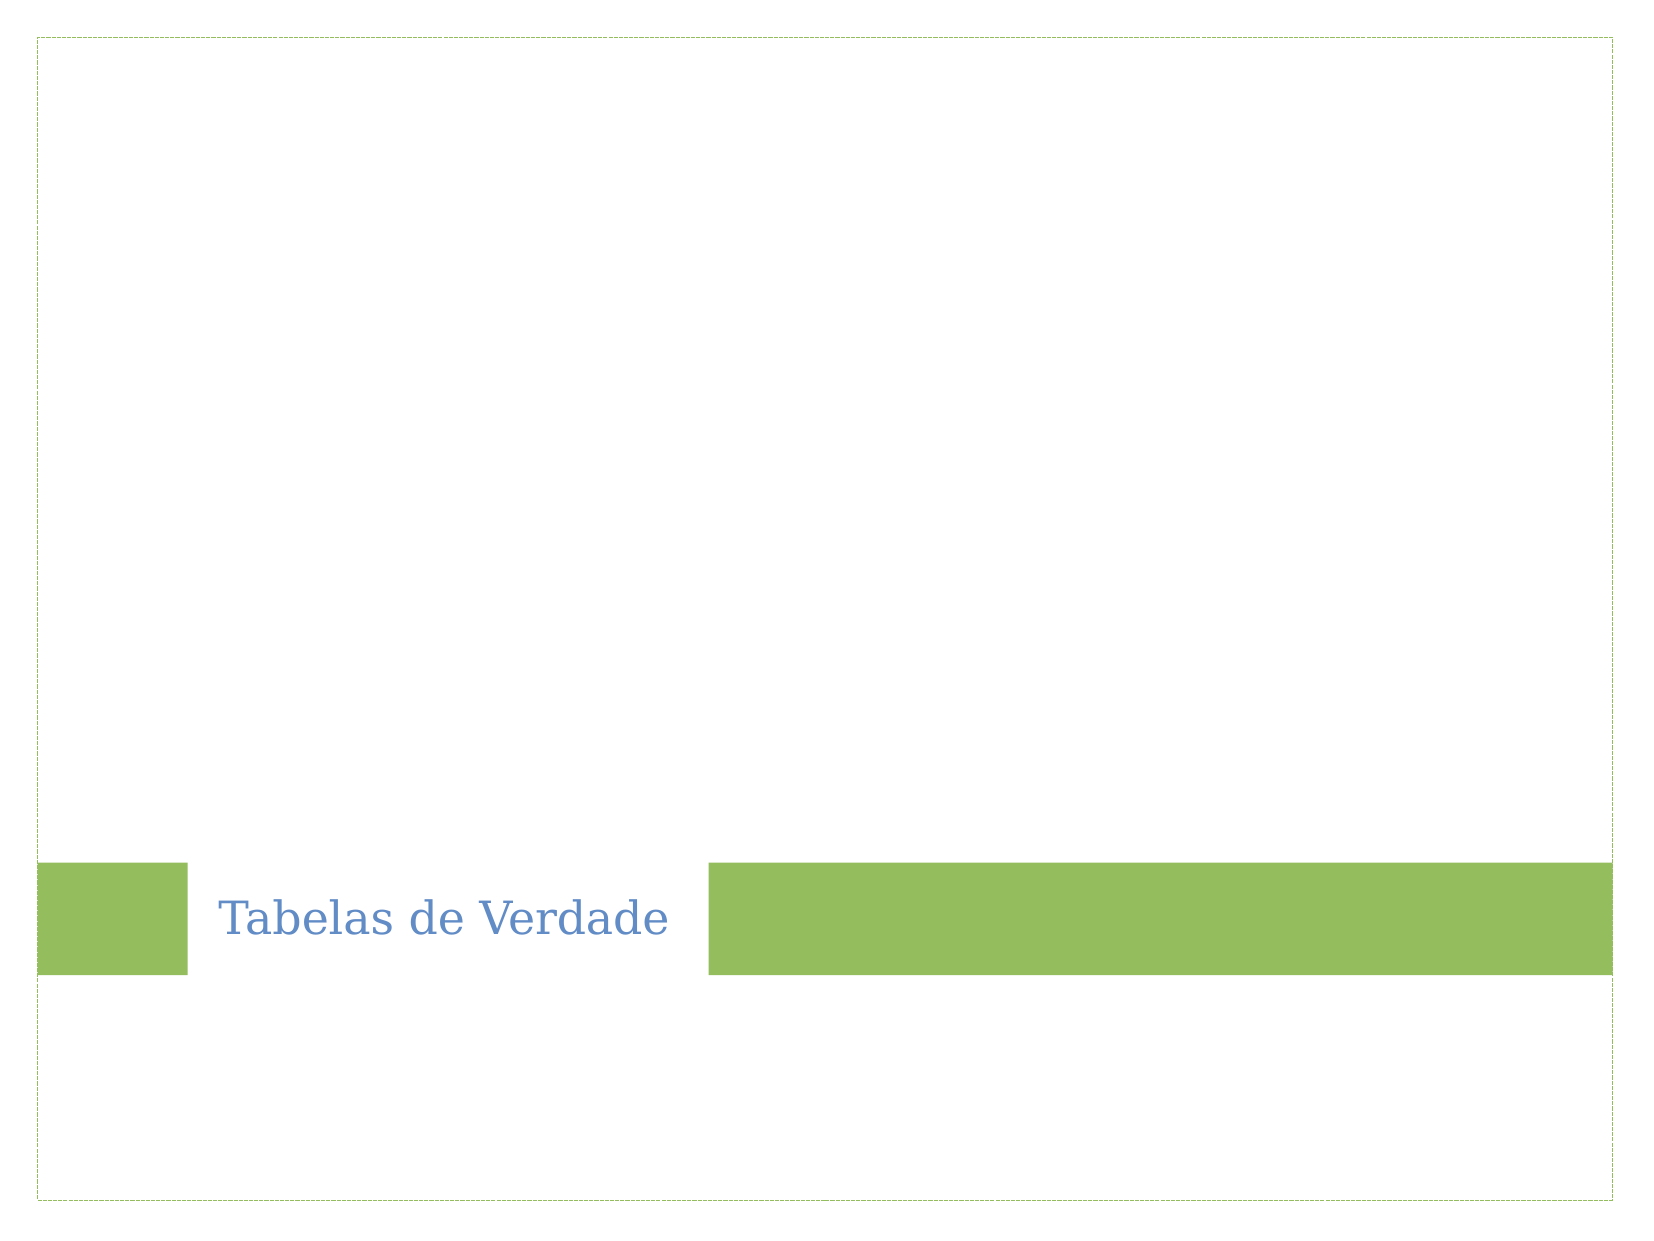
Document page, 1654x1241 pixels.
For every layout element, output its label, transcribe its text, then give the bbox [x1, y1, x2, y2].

text_box Tabelas de Verdade [203, 884, 687, 953]
text_box [708, 862, 1613, 976]
text_box [37, 862, 188, 976]
